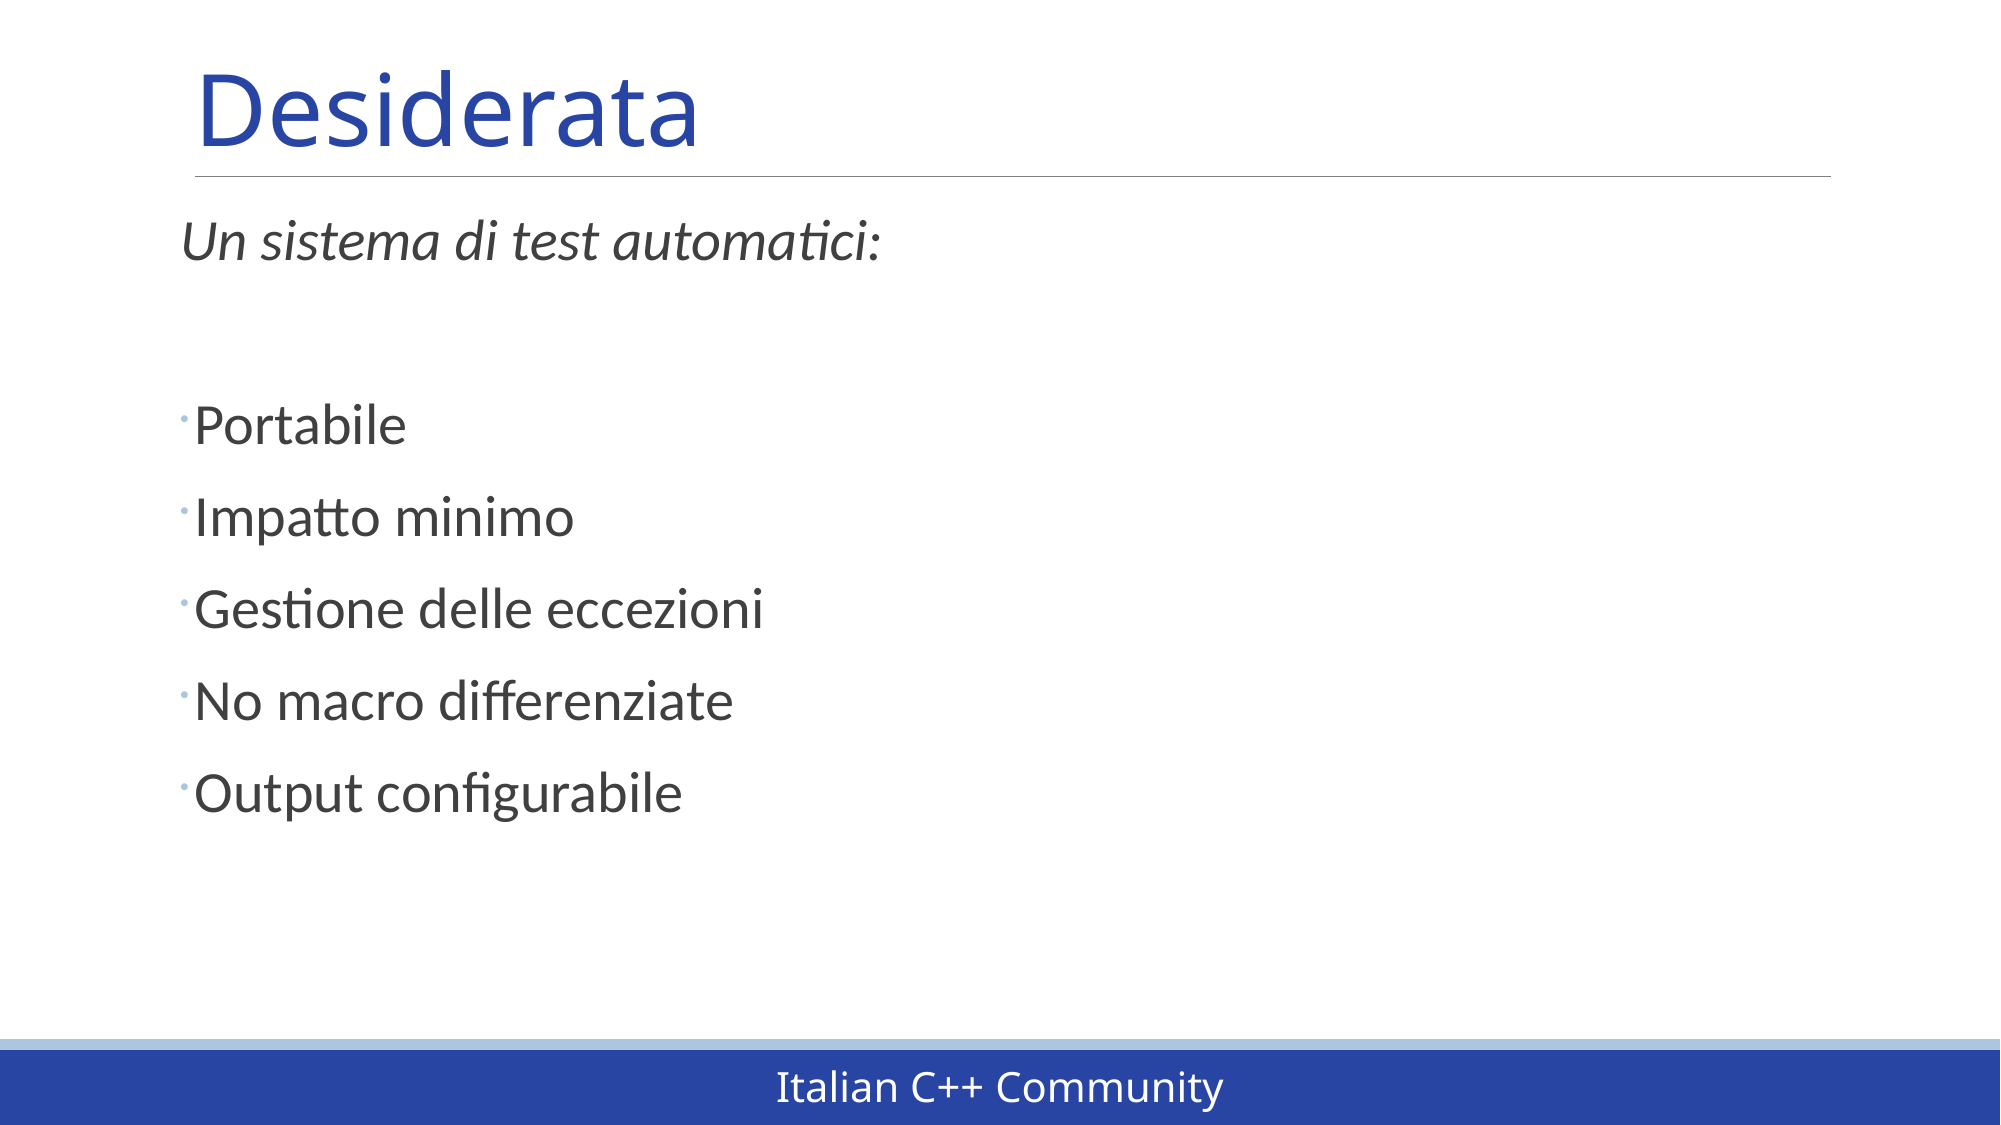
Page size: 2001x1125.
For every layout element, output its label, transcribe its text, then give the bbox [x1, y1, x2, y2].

list Un sistema di test automatici: Portabile Impatto minimo Gestione delle eccezioni No macro differenziate Output configurabile [179, 202, 1830, 1011]
title Desiderata [179, 2, 1830, 175]
